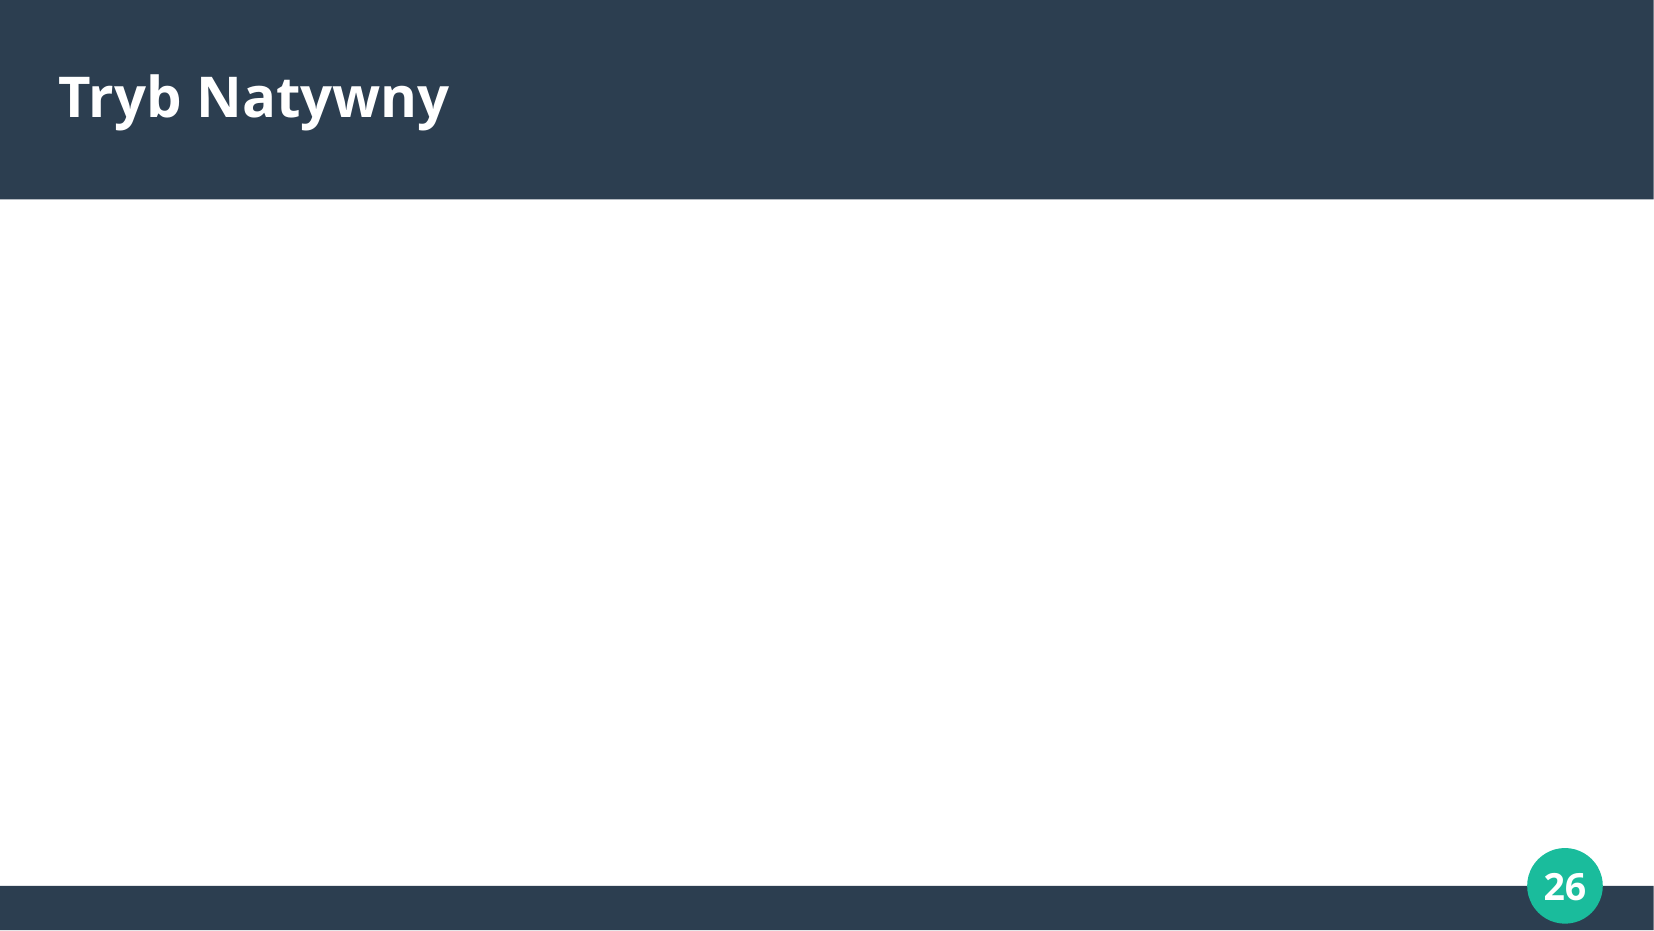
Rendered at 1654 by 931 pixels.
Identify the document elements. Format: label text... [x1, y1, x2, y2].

title Tryb Natywny [59, 37, 1595, 156]
